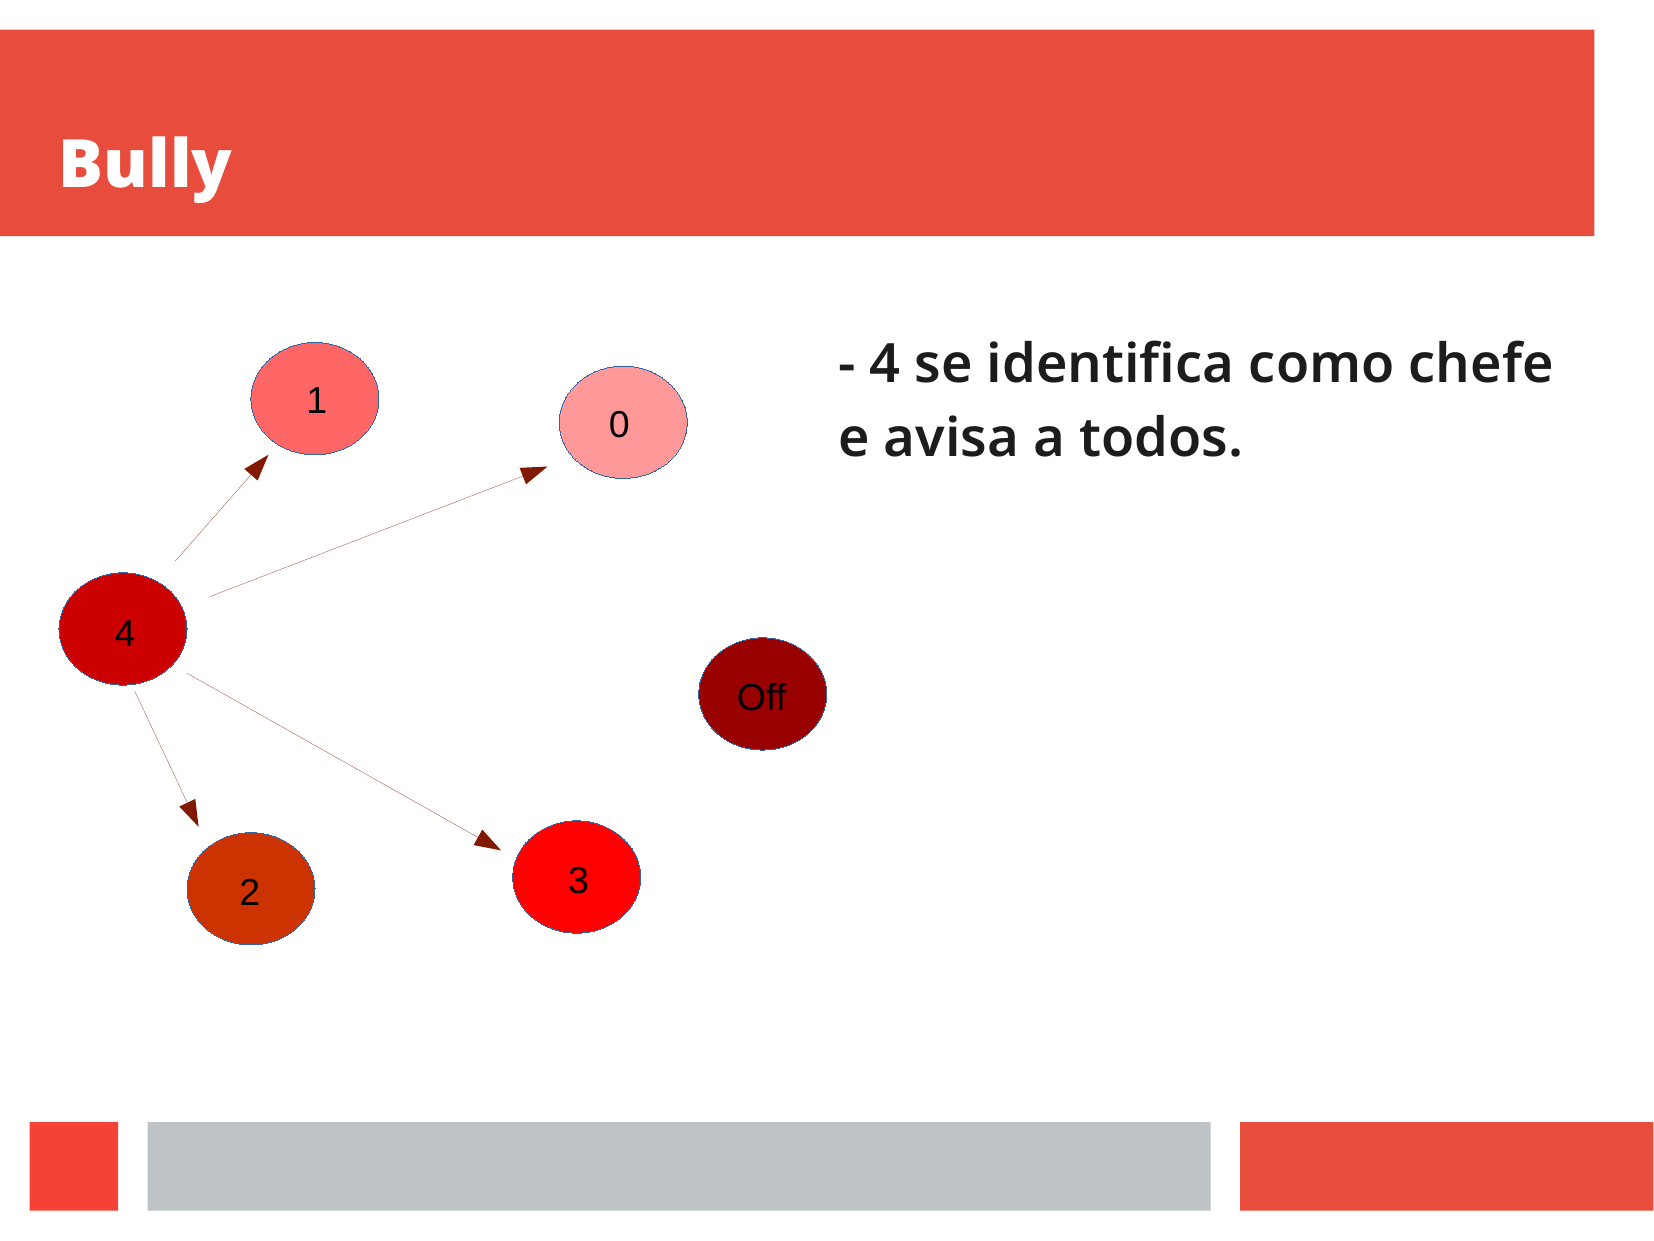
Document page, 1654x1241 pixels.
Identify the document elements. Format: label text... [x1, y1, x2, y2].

text_box [698, 637, 827, 738]
text_box 4 [99, 604, 173, 691]
text_box 0 [594, 395, 664, 471]
text_box [58, 572, 188, 681]
text_box [512, 820, 641, 934]
text_box 2 [224, 864, 275, 922]
text_box Off [722, 668, 810, 768]
text_box [559, 366, 688, 479]
text_box [250, 342, 379, 451]
text_box 3 [553, 852, 604, 910]
list - 4 se identifica como chefe e avisa a todos. [838, 324, 1565, 1093]
text_box [187, 832, 316, 945]
title Bully [59, 59, 1595, 207]
text_box 1 [291, 372, 342, 453]
